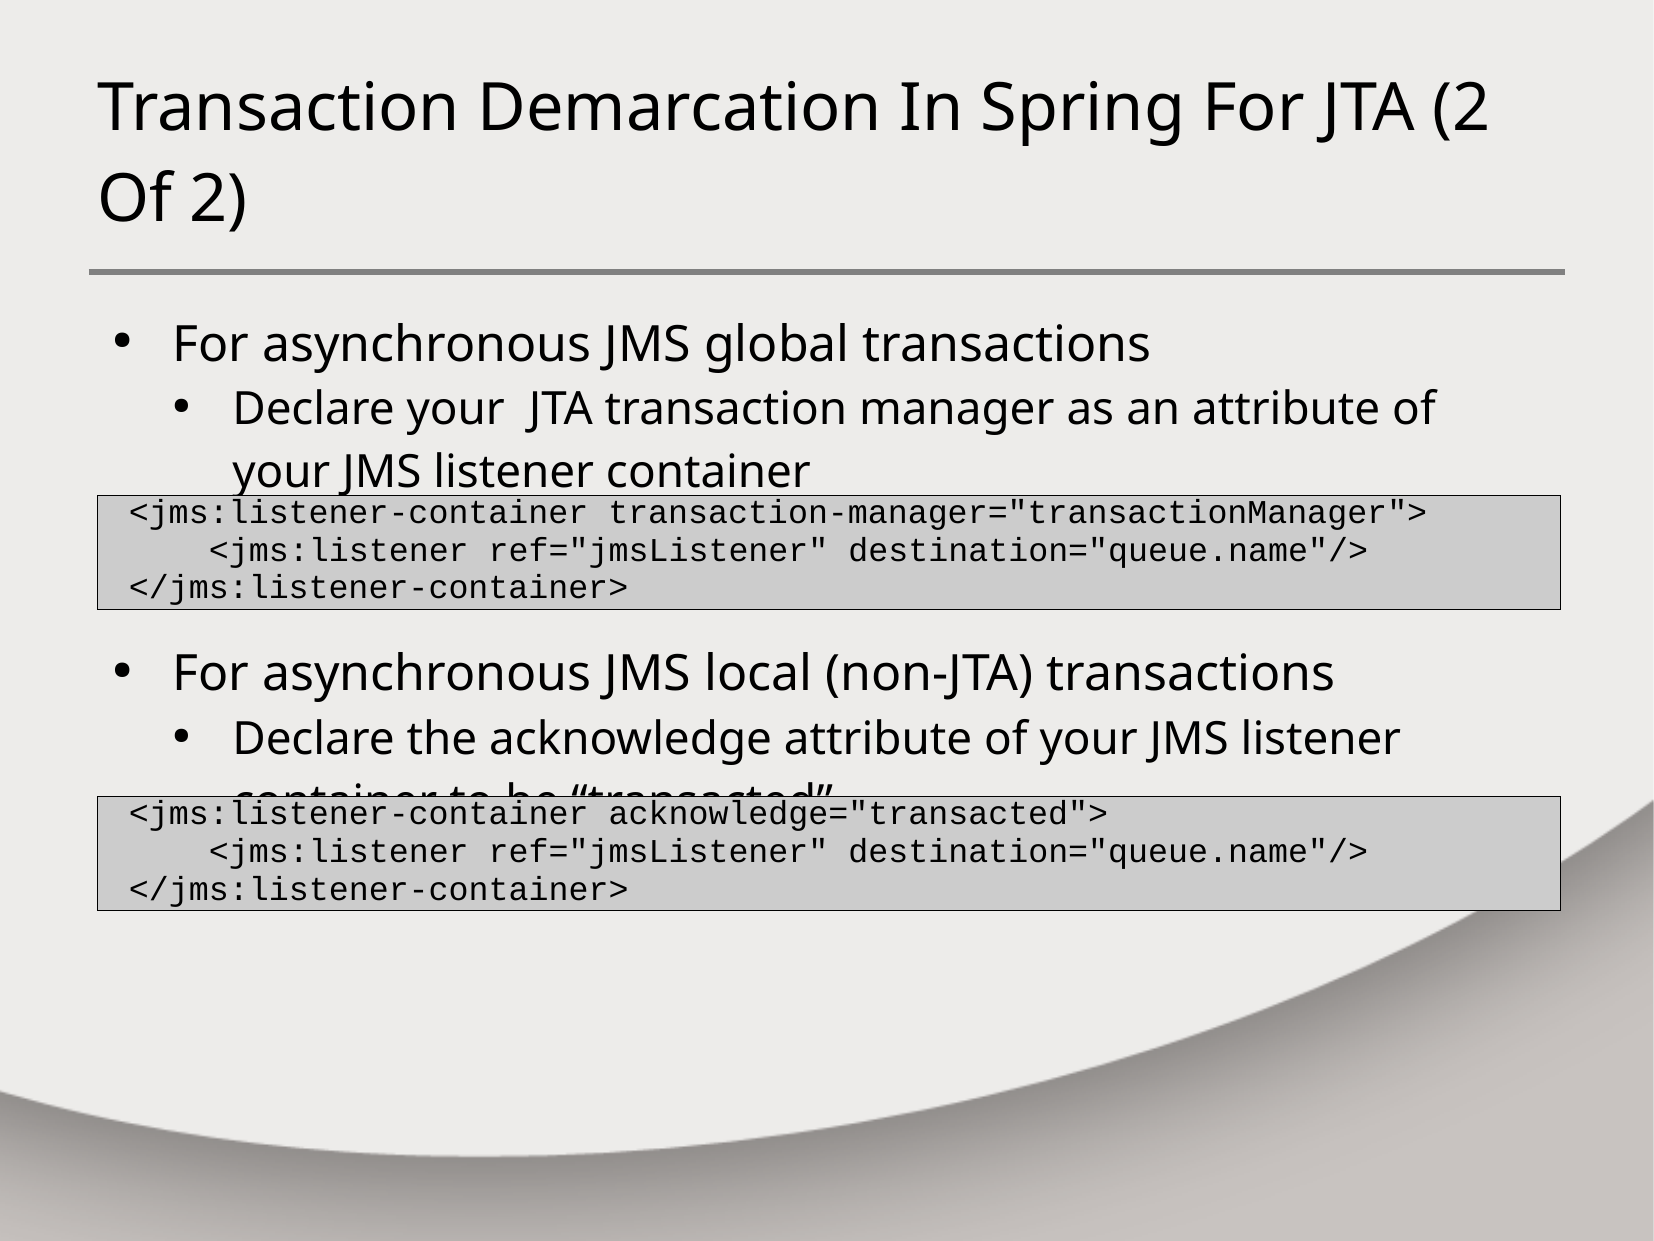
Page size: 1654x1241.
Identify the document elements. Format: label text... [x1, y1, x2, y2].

title Transaction Demarcation In Spring For JTA (2 Of 2) [97, 75, 1561, 226]
text_box <jms:listener-container transaction-manager="transactionManager"> <jms:listener ref="jmsListener" destination="queue.name"/> </jms:listener-container> [97, 495, 1561, 610]
text_box For asynchronous JMS global transactions Declare your JTA transaction manager as an attribute of your JMS listener container For asynchronous JMS local (non-JTA) transactions Declare the acknowledge attribute of your JMS listener container to be “transacted” [97, 610, 1561, 796]
text_box For asynchronous JMS global transactions Declare your JTA transaction manager as an attribute of your JMS listener container For asynchronous JMS local (non-JTA) transactions Declare the acknowledge attribute of your JMS listener container to be “transacted” [97, 300, 1561, 495]
text_box For asynchronous JMS global transactions Declare your JTA transaction manager as an attribute of your JMS listener container For asynchronous JMS local (non-JTA) transactions Declare the acknowledge attribute of your JMS listener container to be “transacted” [97, 911, 1561, 1163]
picture [0, 0, 1654, 1241]
text_box <jms:listener-container acknowledge="transacted"> <jms:listener ref="jmsListener" destination="queue.name"/> </jms:listener-container> [97, 796, 1561, 911]
